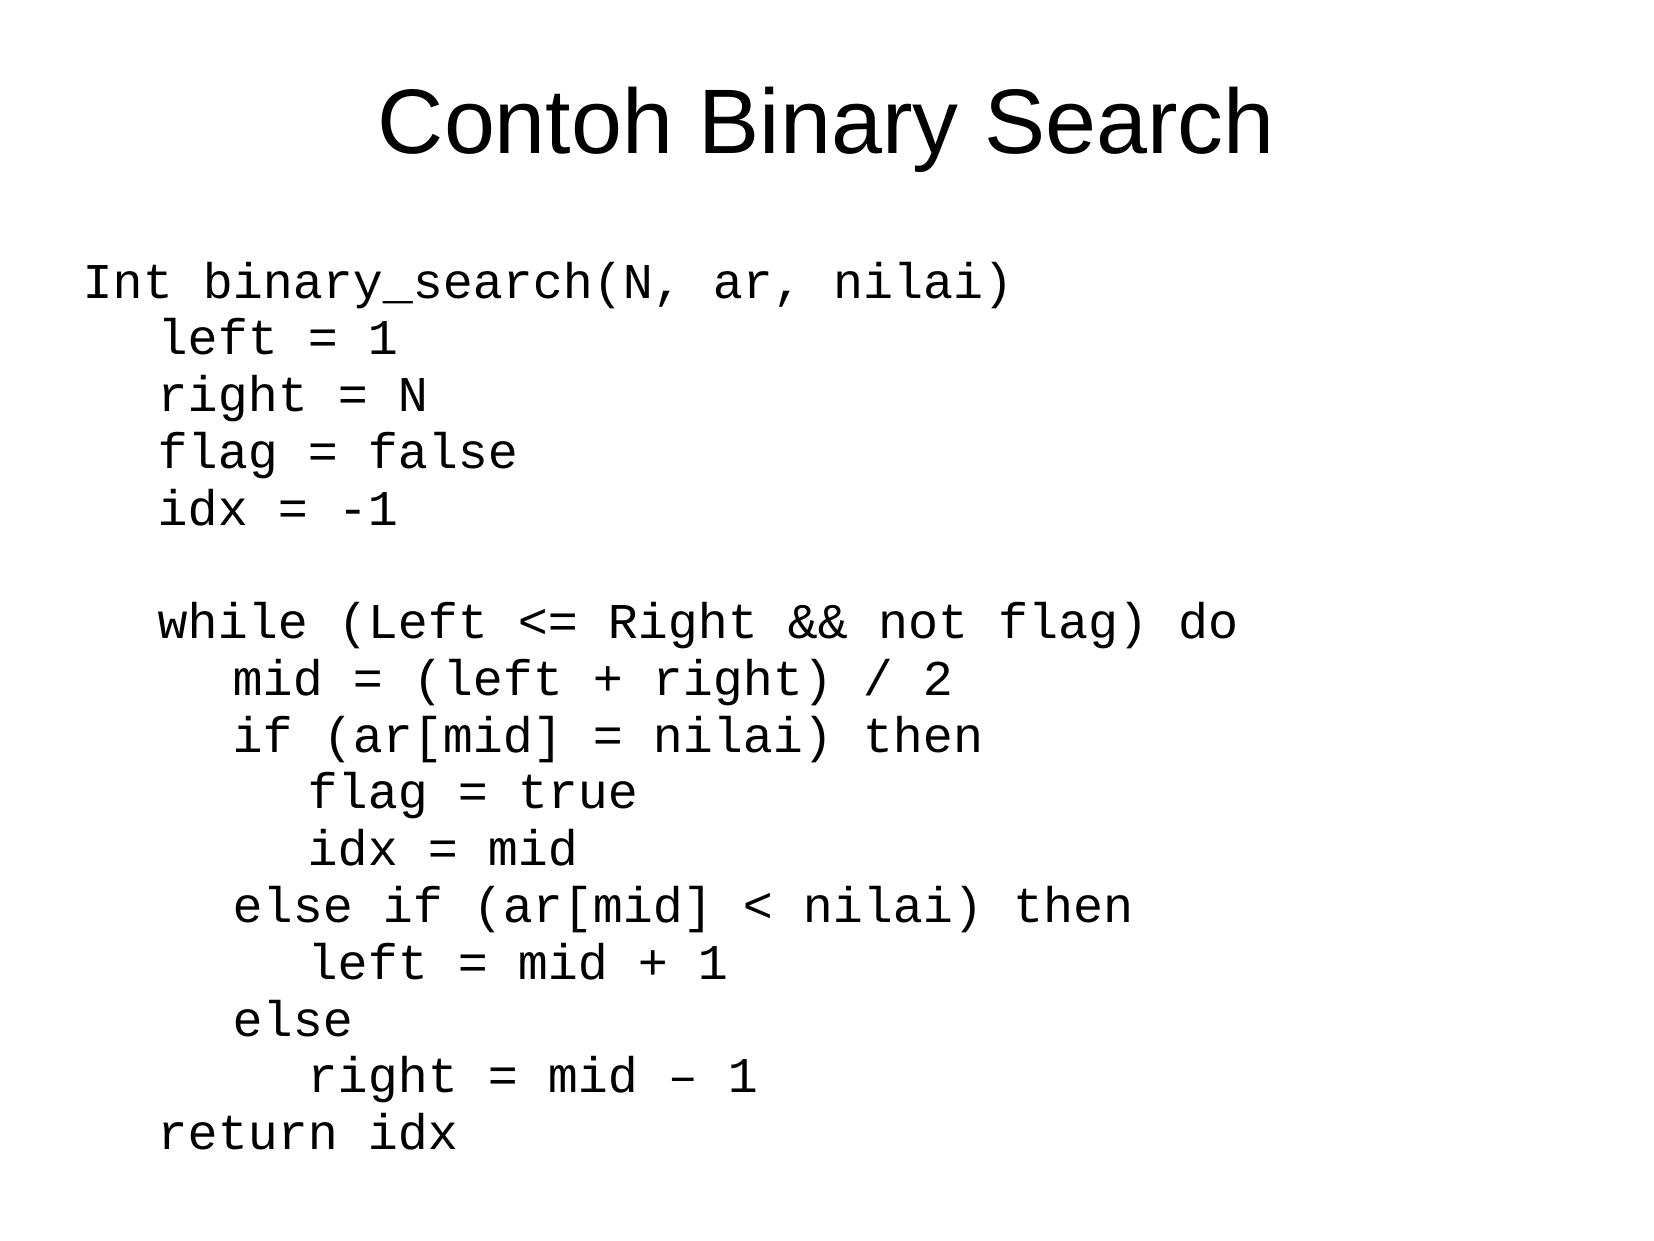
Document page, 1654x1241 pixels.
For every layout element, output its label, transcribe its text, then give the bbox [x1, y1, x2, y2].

subtitle Int binary_search(N, ar, nilai) left = 1 right = N flag = false idx = -1 while (Left <= Right && not flag) do mid = (left + right) / 2 if (ar[mid] = nilai) then flag = true idx = mid else if (ar[mid] < nilai) then left = mid + 1 else right = mid – 1 return idx [82, 256, 1571, 1171]
title Contoh Binary Search [82, 17, 1571, 226]
